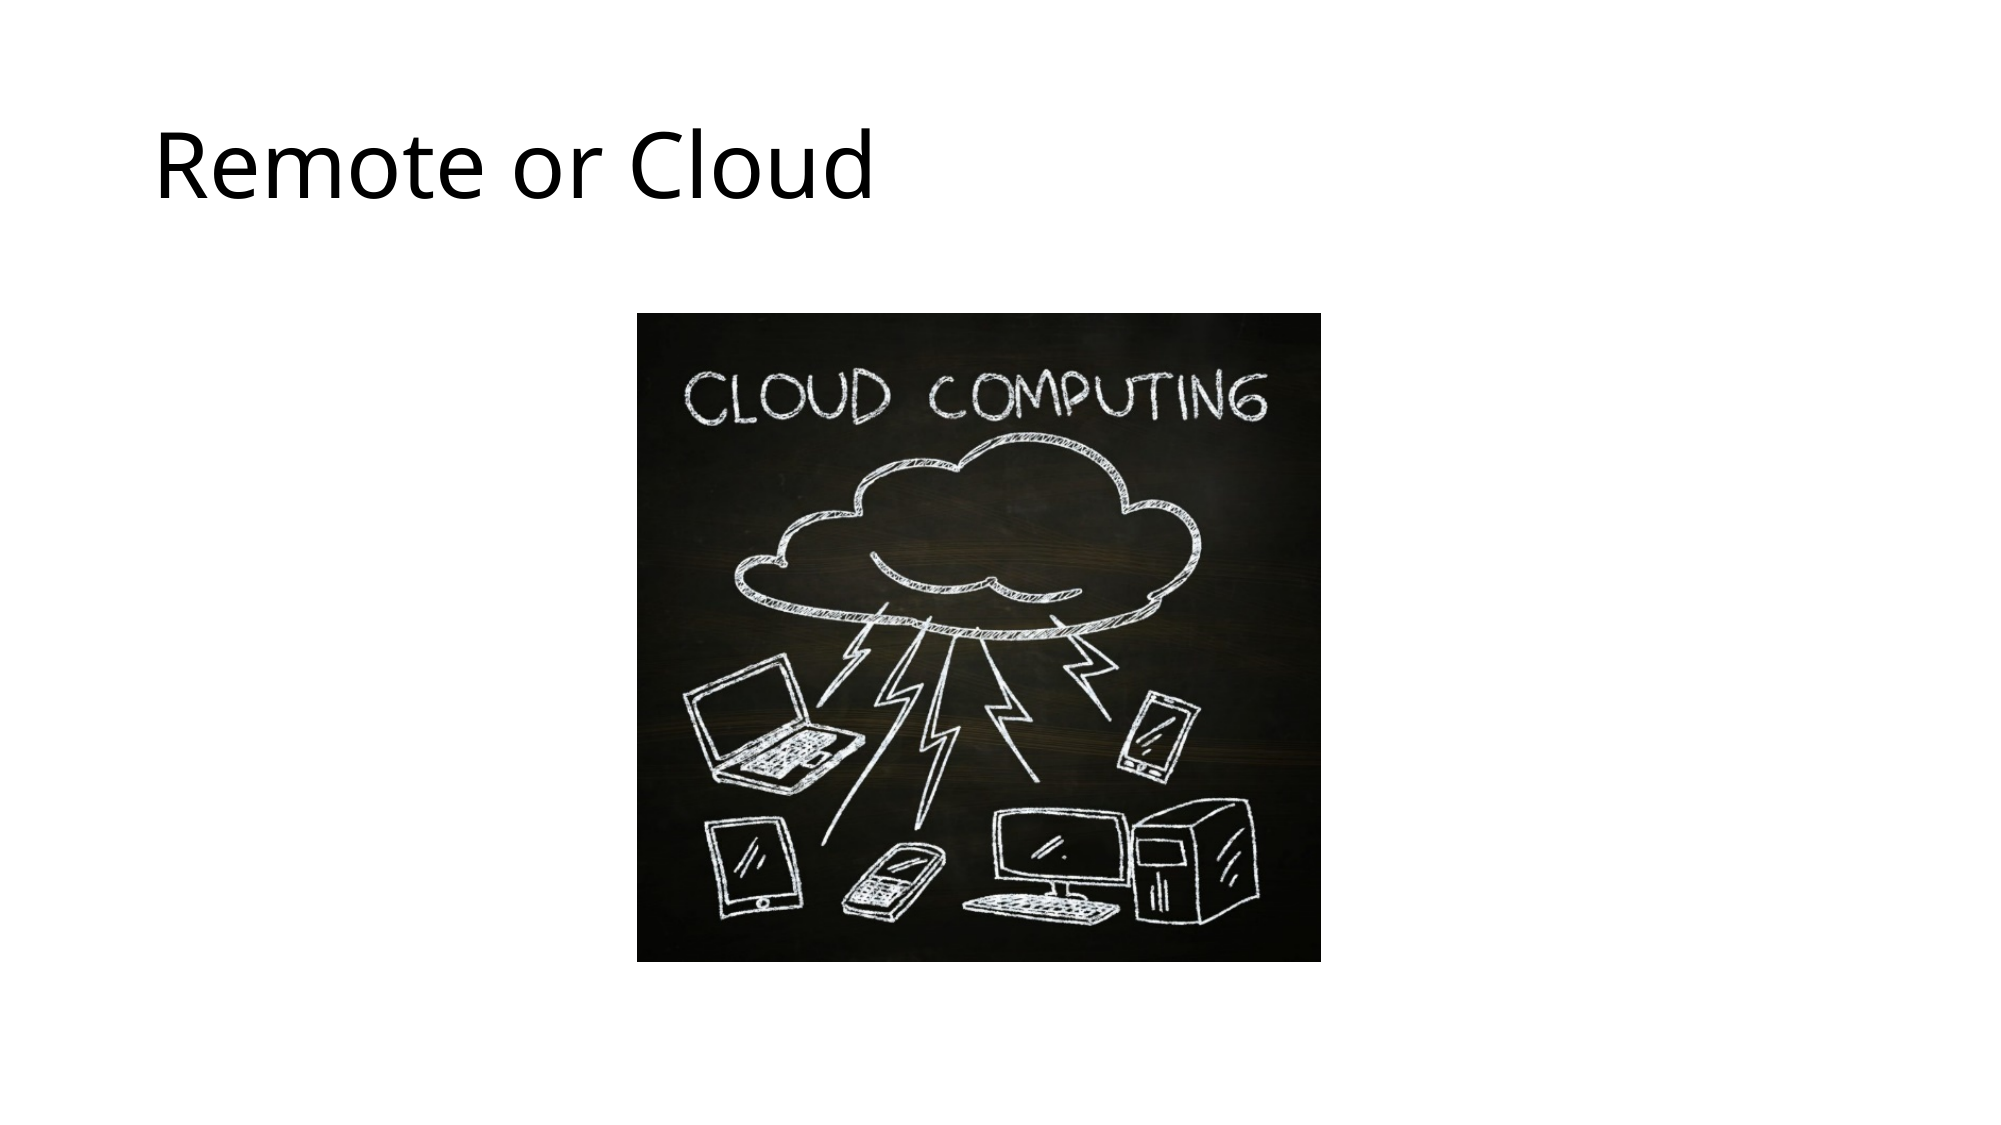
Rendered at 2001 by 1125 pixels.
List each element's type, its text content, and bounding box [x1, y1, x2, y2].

title Remote or Cloud [137, 59, 1863, 278]
picture [637, 313, 1321, 962]
